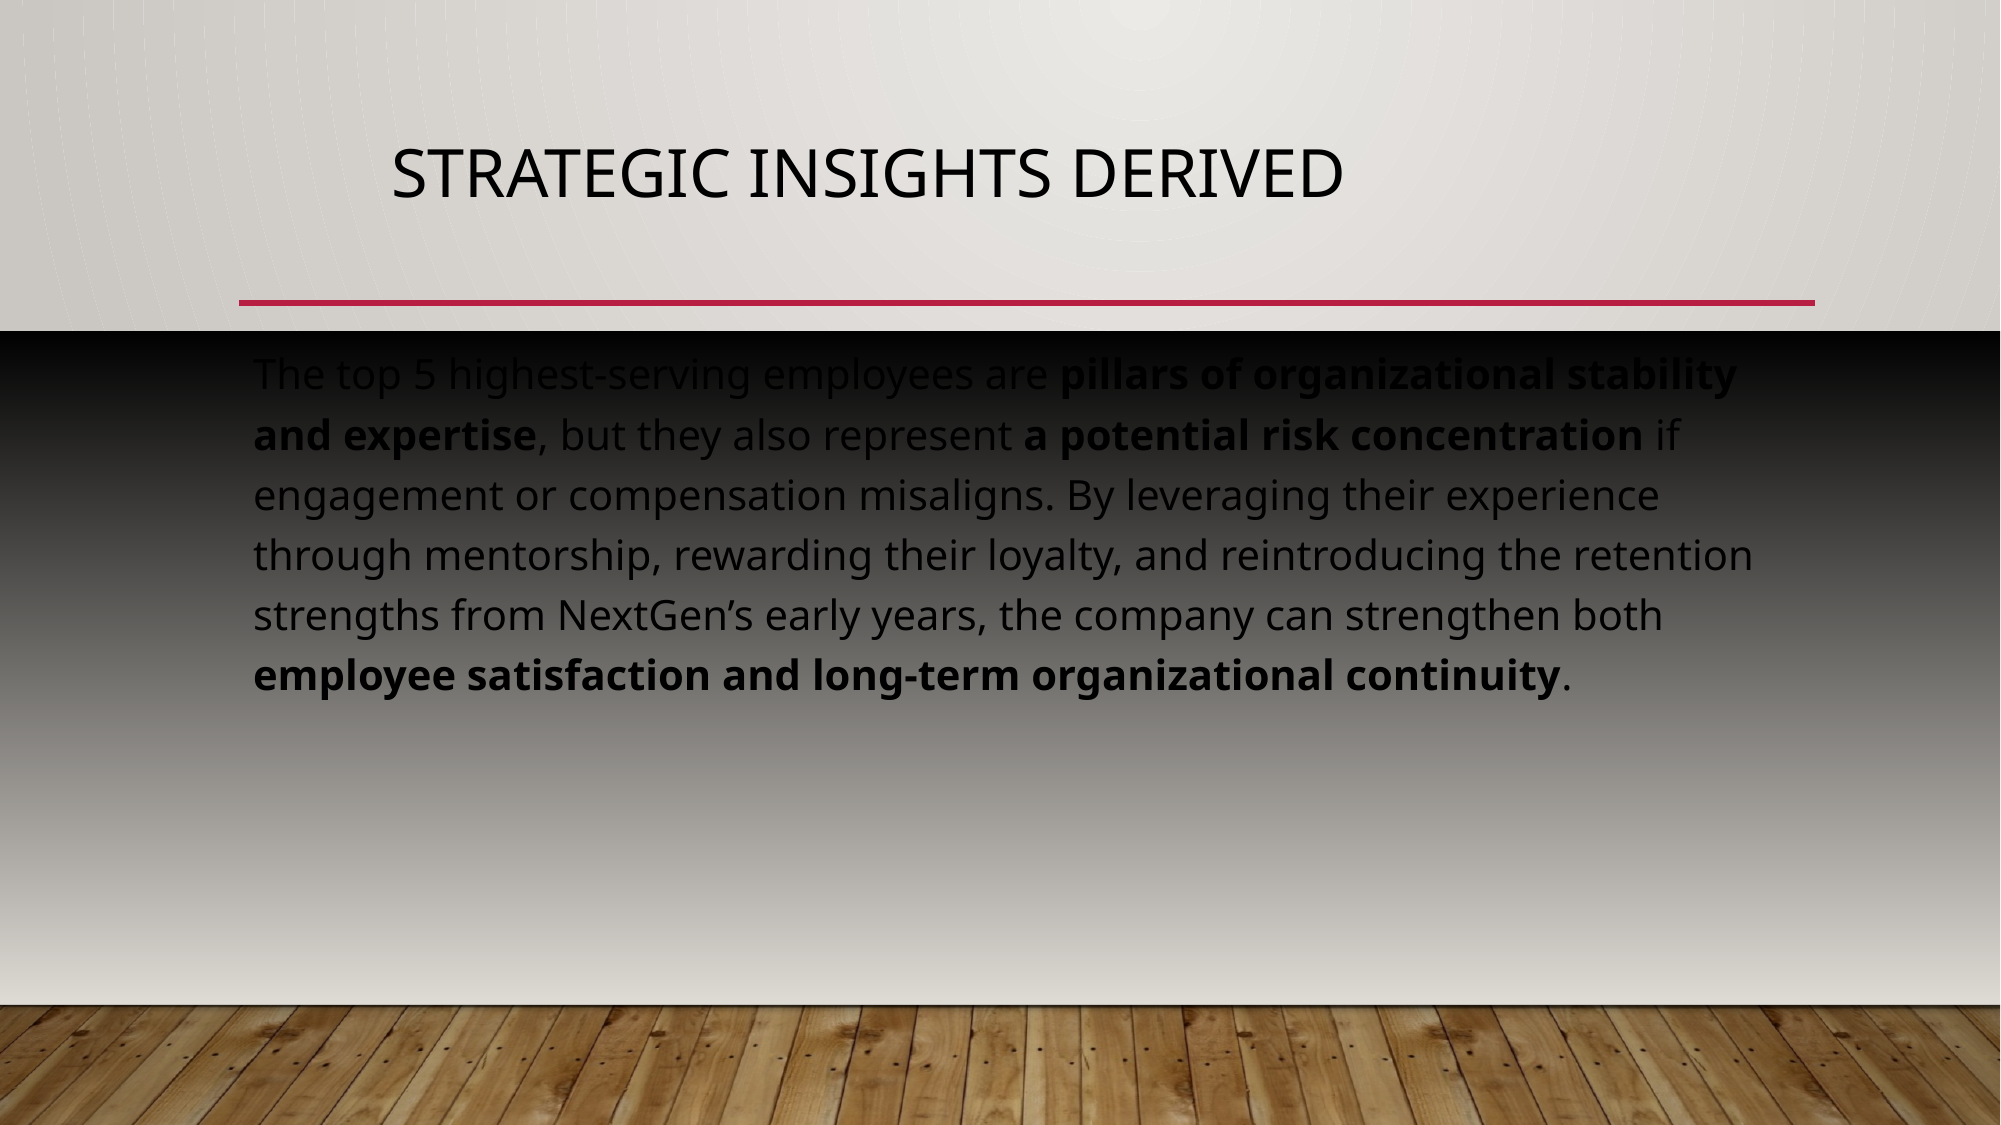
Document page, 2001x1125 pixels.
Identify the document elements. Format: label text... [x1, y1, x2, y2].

title strategic insights derived [238, 131, 1814, 305]
list The top 5 highest-serving employees are pillars of organizational stability and expertise, but they also represent a potential risk concentration if engagement or compensation misaligns. By leveraging their experience through mentorship, rewarding their loyalty, and reintroducing the retention strengths from NextGen’s early years, the company can strengthen both employee satisfaction and long-term organizational continuity. [238, 330, 1814, 897]
